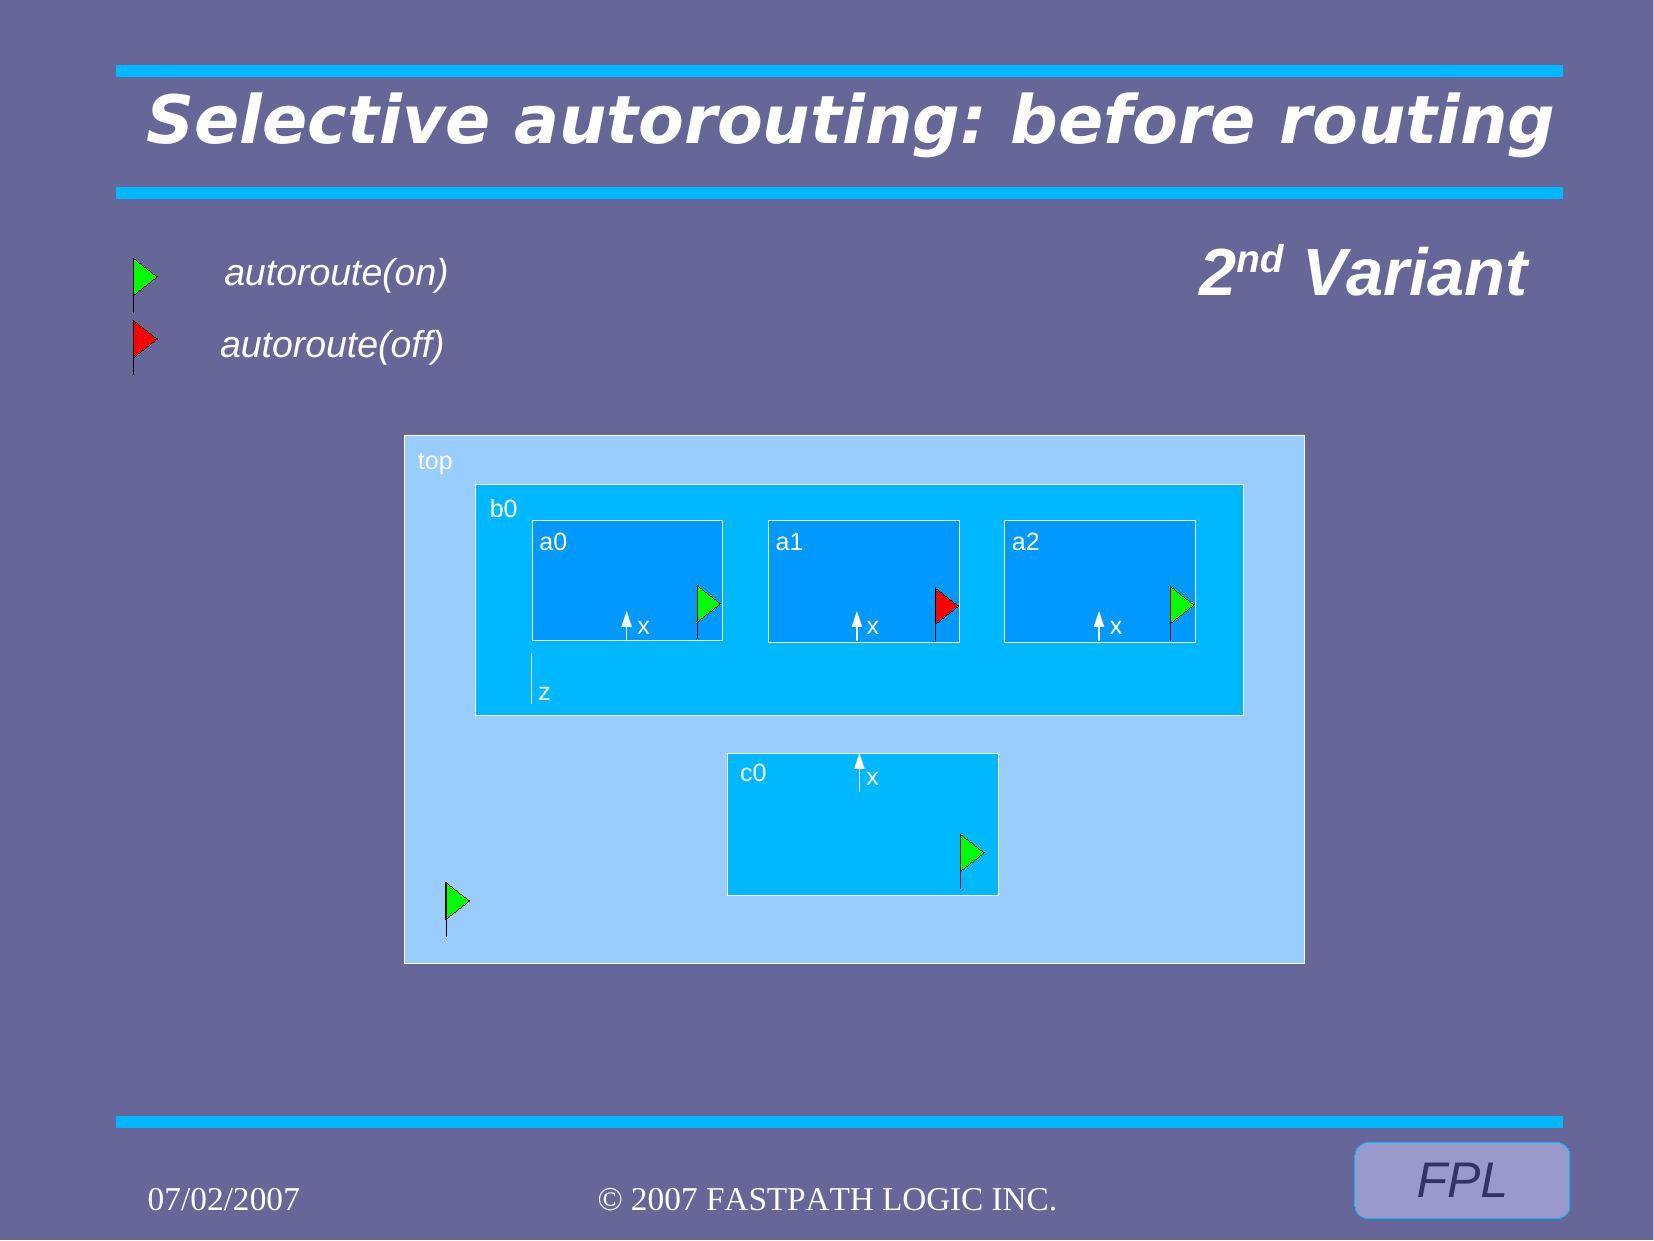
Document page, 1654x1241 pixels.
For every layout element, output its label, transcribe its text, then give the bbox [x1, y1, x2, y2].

text_box [134, 320, 158, 358]
title Selective autorouting: before routing [146, 31, 1654, 209]
text_box top [403, 439, 485, 492]
text_box 2nd Variant [1199, 221, 1558, 323]
text_box z [523, 670, 565, 723]
text_box b0 [475, 487, 540, 540]
text_box [134, 258, 158, 295]
text_box x [851, 755, 893, 808]
text_box a1 x [760, 520, 979, 685]
text_box autoroute(off) [205, 316, 472, 387]
text_box a2 x [997, 520, 1218, 685]
text_box autoroute(on) [209, 243, 476, 315]
text_box a0 x [524, 520, 740, 685]
text_box [404, 435, 1305, 964]
text_box [698, 585, 720, 622]
text_box c0 [725, 751, 790, 804]
